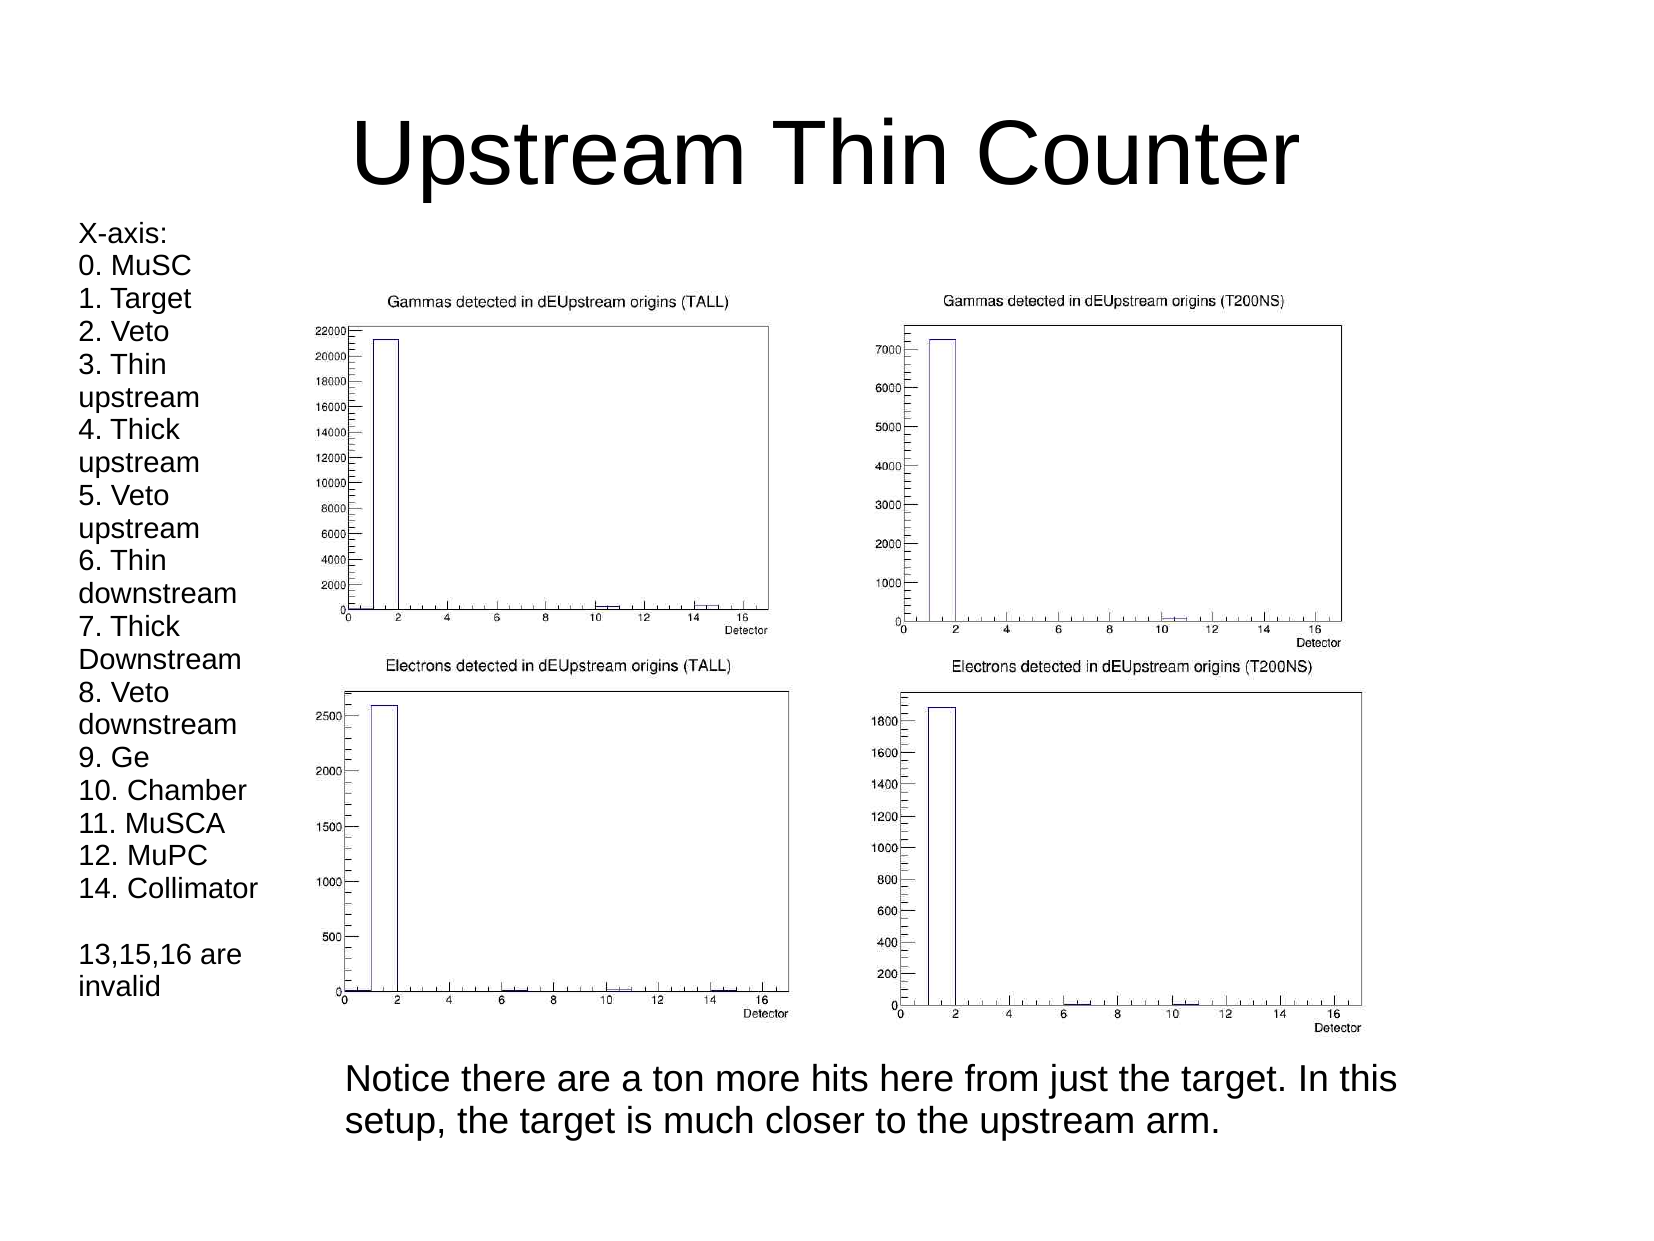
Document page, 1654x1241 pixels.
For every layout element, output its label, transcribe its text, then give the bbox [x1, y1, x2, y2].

text_box X-axis: 0. MuSC 1. Target 2. Veto 3. Thin upstream 4. Thick upstream 5. Veto upstream 6. Thin downstream 7. Thick Downstream 8. Veto downstream 9. Ge 10. Chamber 11. MuSCA 12. MuPC 14. Collimator 13,15,16 are invalid [63, 209, 286, 1011]
text_box Notice there are a ton more hits here from just the target. In this setup, the target is much closer to the upstream arm. [330, 1050, 1426, 1149]
picture [289, 288, 1419, 1044]
picture [296, 290, 820, 646]
title Upstream Thin Counter [82, 49, 1571, 257]
